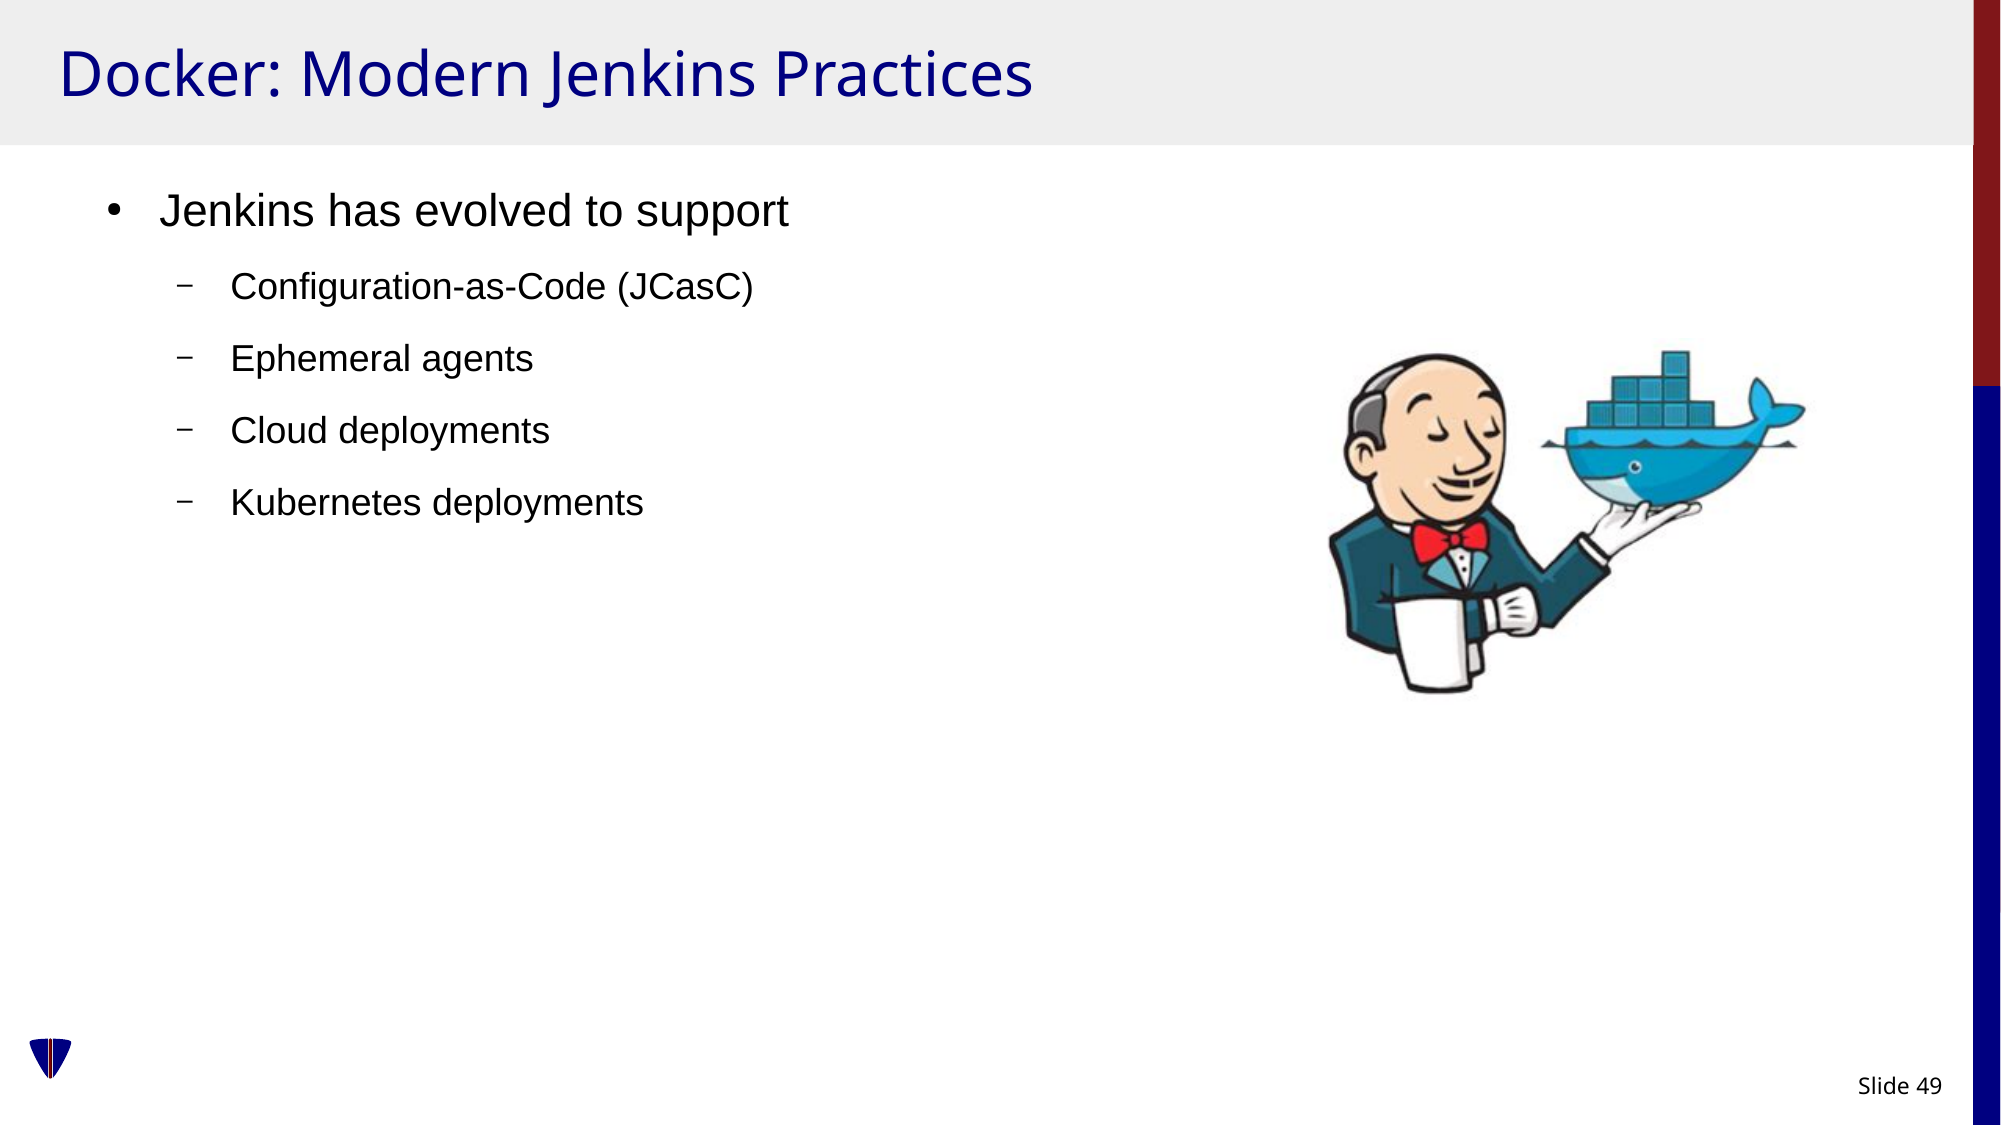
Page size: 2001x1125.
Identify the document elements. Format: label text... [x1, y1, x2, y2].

title Docker: Modern Jenkins Practices [0, 0, 1974, 146]
picture [1178, 338, 1920, 709]
list Jenkins has evolved to support Configuration-as-Code (JCasC) Ephemeral agents Cloud deployments Kubernetes deployments [88, 177, 1123, 1034]
